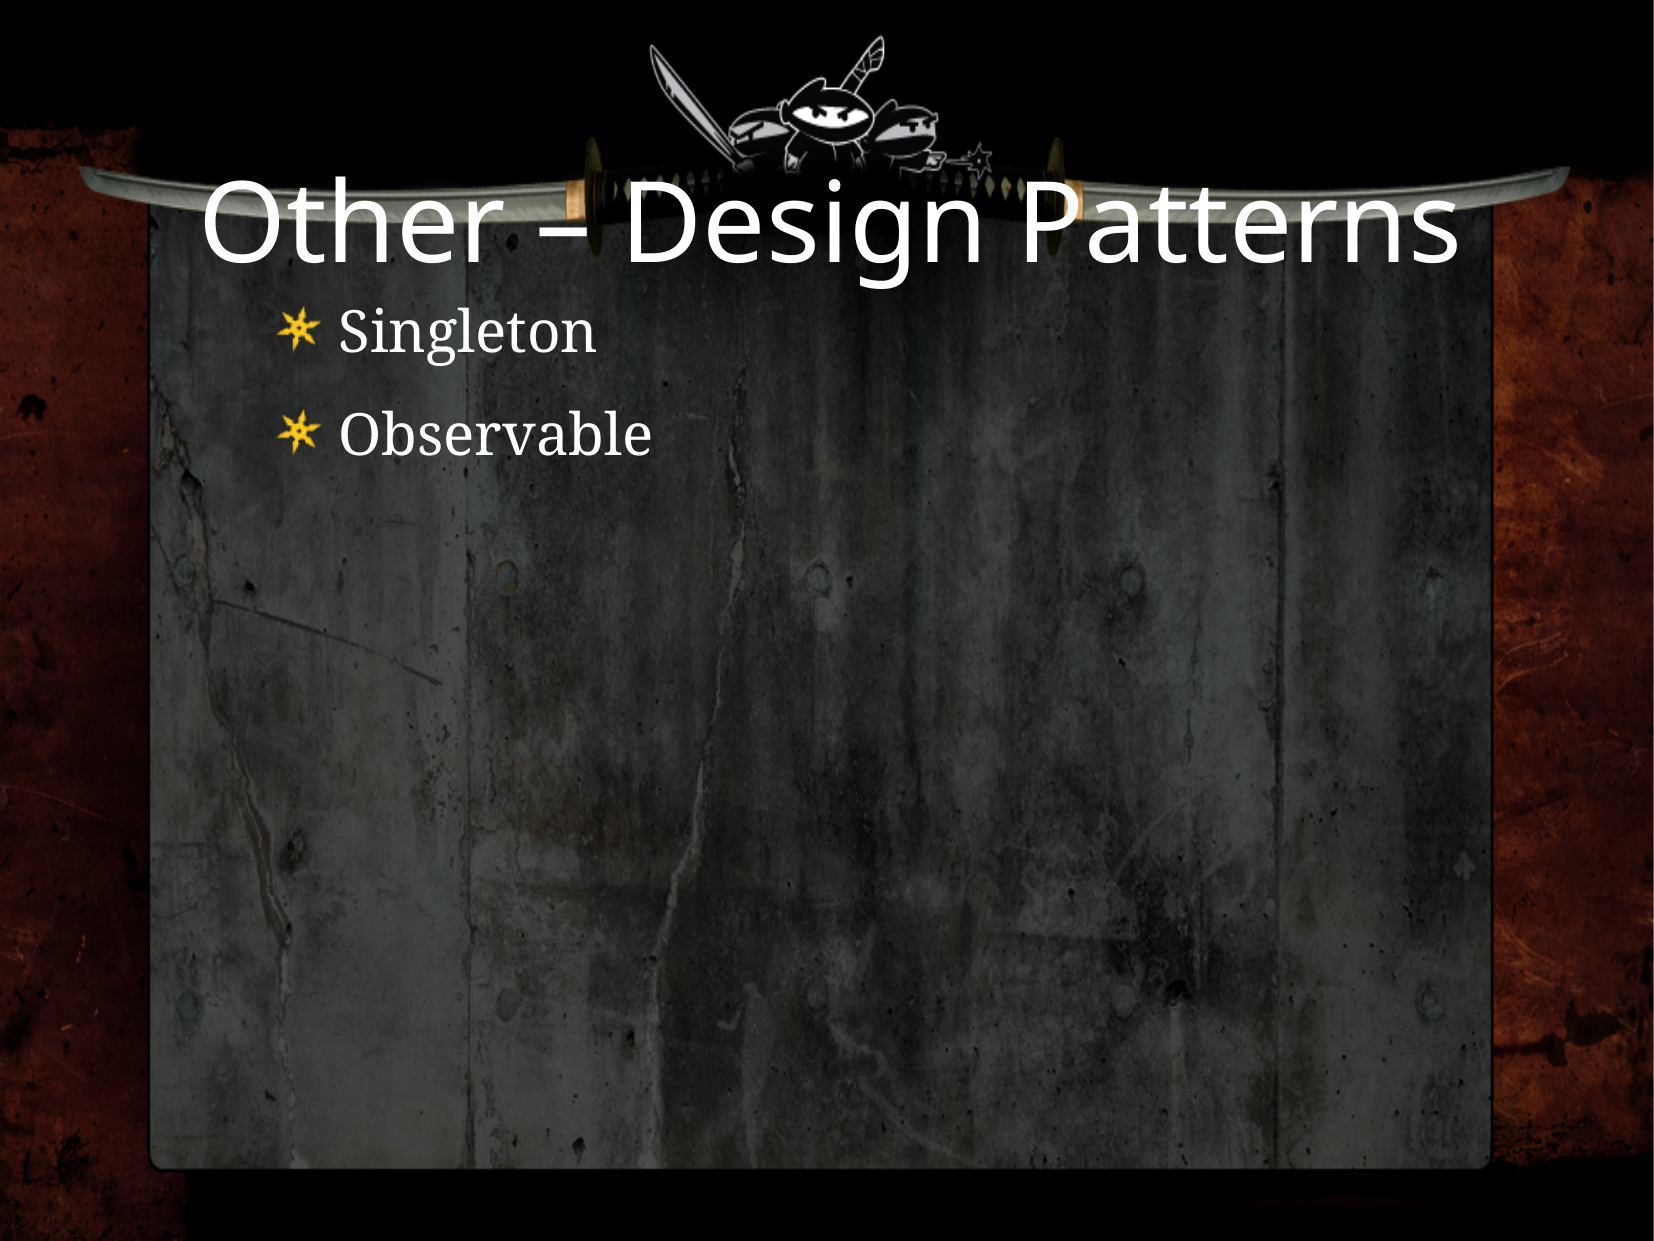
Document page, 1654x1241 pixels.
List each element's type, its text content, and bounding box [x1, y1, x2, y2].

list Singleton Observable [187, 290, 1501, 1109]
title Other – Design Patterns [86, 154, 1576, 284]
picture [0, 0, 1654, 1241]
